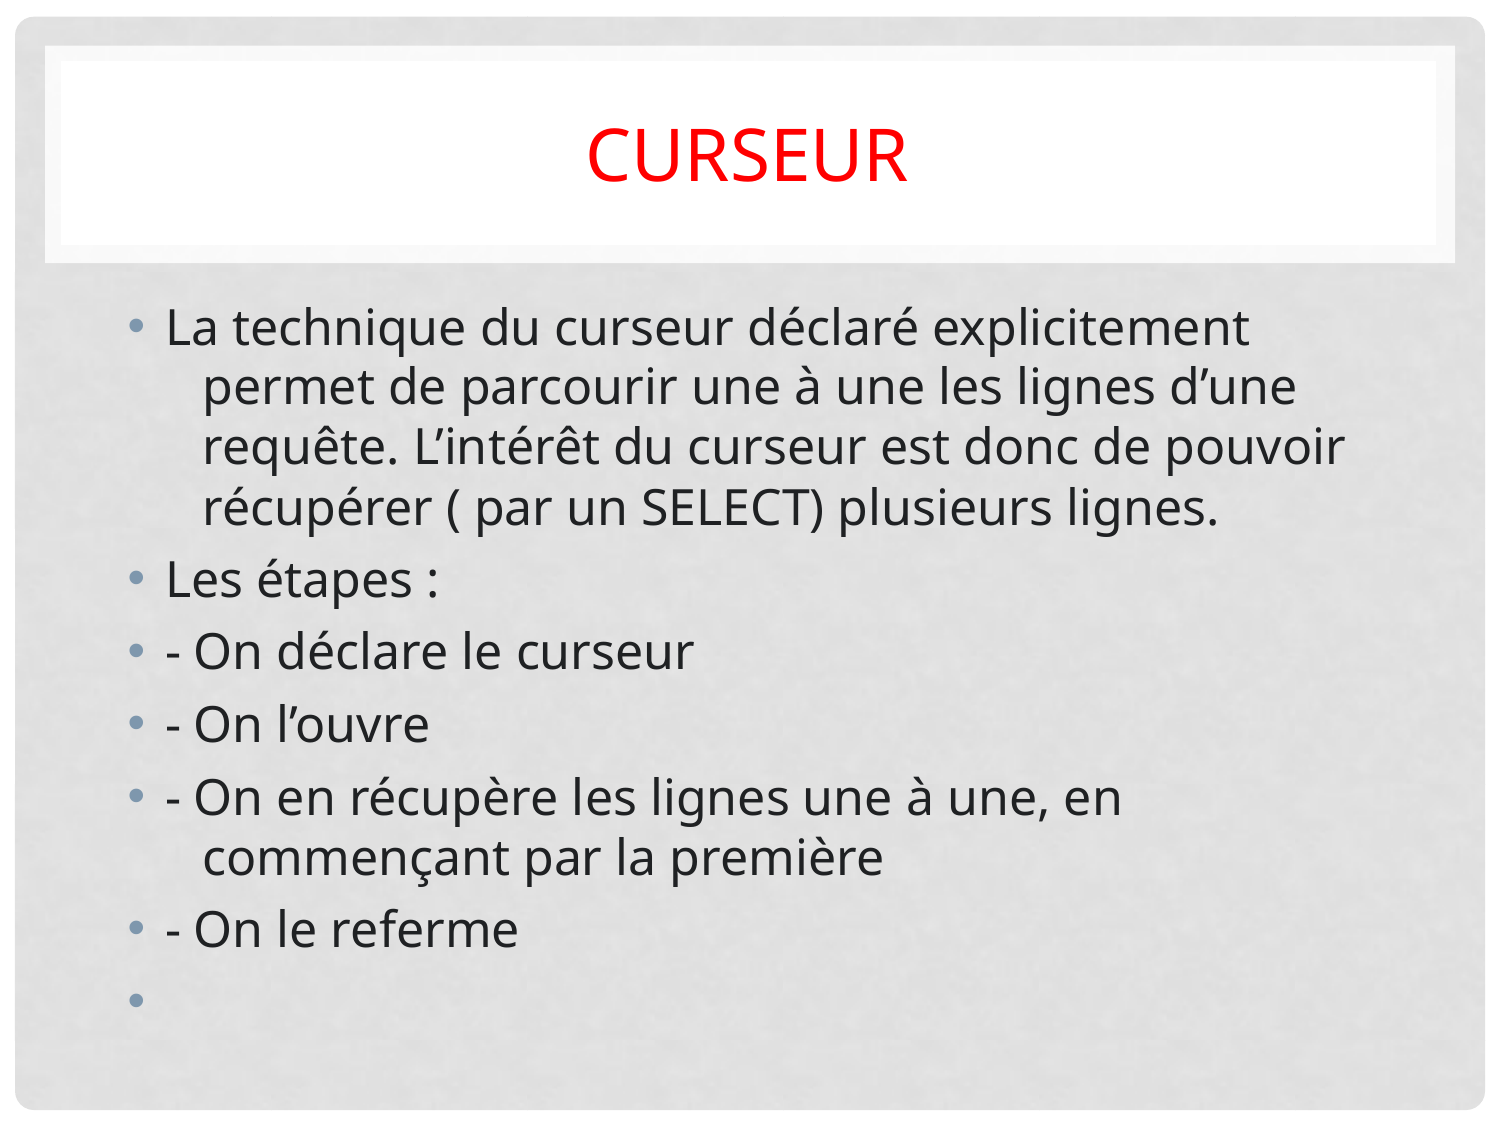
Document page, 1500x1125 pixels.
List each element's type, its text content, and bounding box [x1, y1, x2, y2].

title Curseur [69, 66, 1426, 238]
list La technique du curseur déclaré explicitement permet de parcourir une à une les lignes d’une requête. L’intérêt du curseur est donc de pouvoir récupérer ( par un SELECT) plusieurs lignes. Les étapes : - On déclare le curseur - On l’ouvre - On en récupère les lignes une à une, en commençant par la première - On le referme [75, 287, 1426, 1005]
